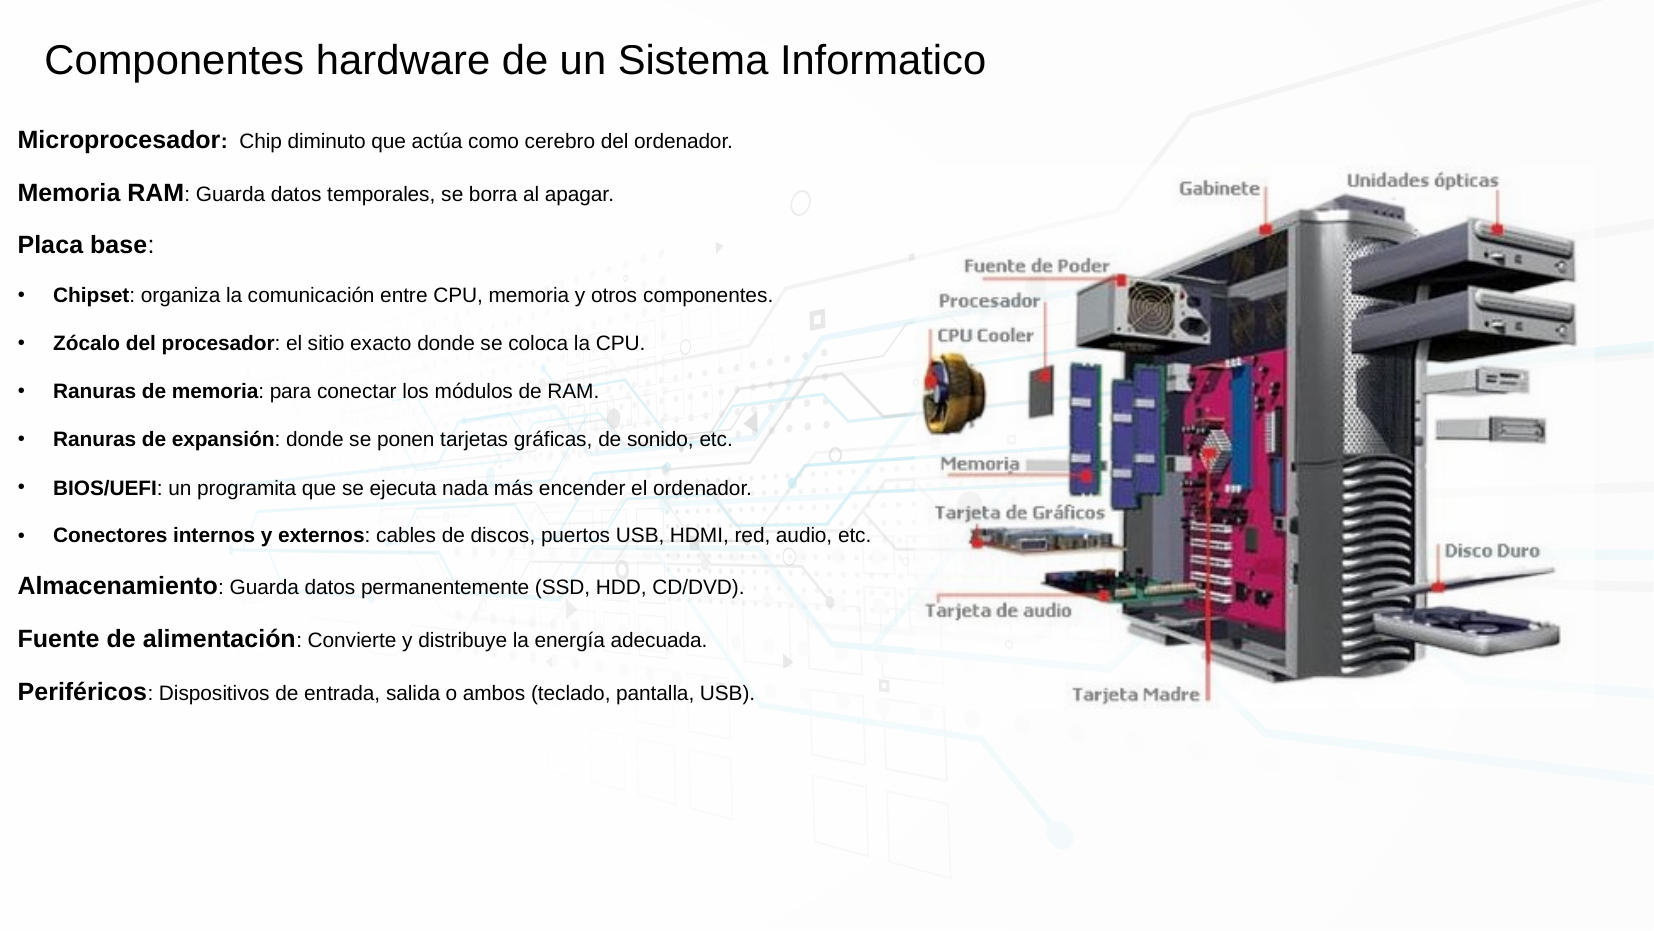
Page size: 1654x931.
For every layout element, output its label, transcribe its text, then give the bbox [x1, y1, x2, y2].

picture [915, 165, 1595, 709]
text_box Microprocesador: Chip diminuto que actúa como cerebro del ordenador. Memoria RAM: Guarda datos temporales, se borra al apagar. Placa base: Chipset: organiza la comunicación entre CPU, memoria y otros componentes. Zócalo del procesador: el sitio exacto donde se coloca la CPU. Ranuras de memoria: para conectar los módulos de RAM. Ranuras de expansión: donde se ponen tarjetas gráficas, de sonido, etc. BIOS/UEFI: un programita que se ejecuta nada más encender el ordenador. Conectores internos y externos: cables de discos, puertos USB, HDMI, red, audio, etc. Almacenamiento: Guarda datos permanentemente (SSD, HDD, CD/DVD). Fuente de alimentación: Convierte y distribuye la energía adecuada. Periféricos: Dispositivos de entrada, salida o ambos (teclado, pantalla, USB). [2, 118, 887, 758]
text_box Componentes hardware de un Sistema Informatico [29, 29, 1013, 91]
